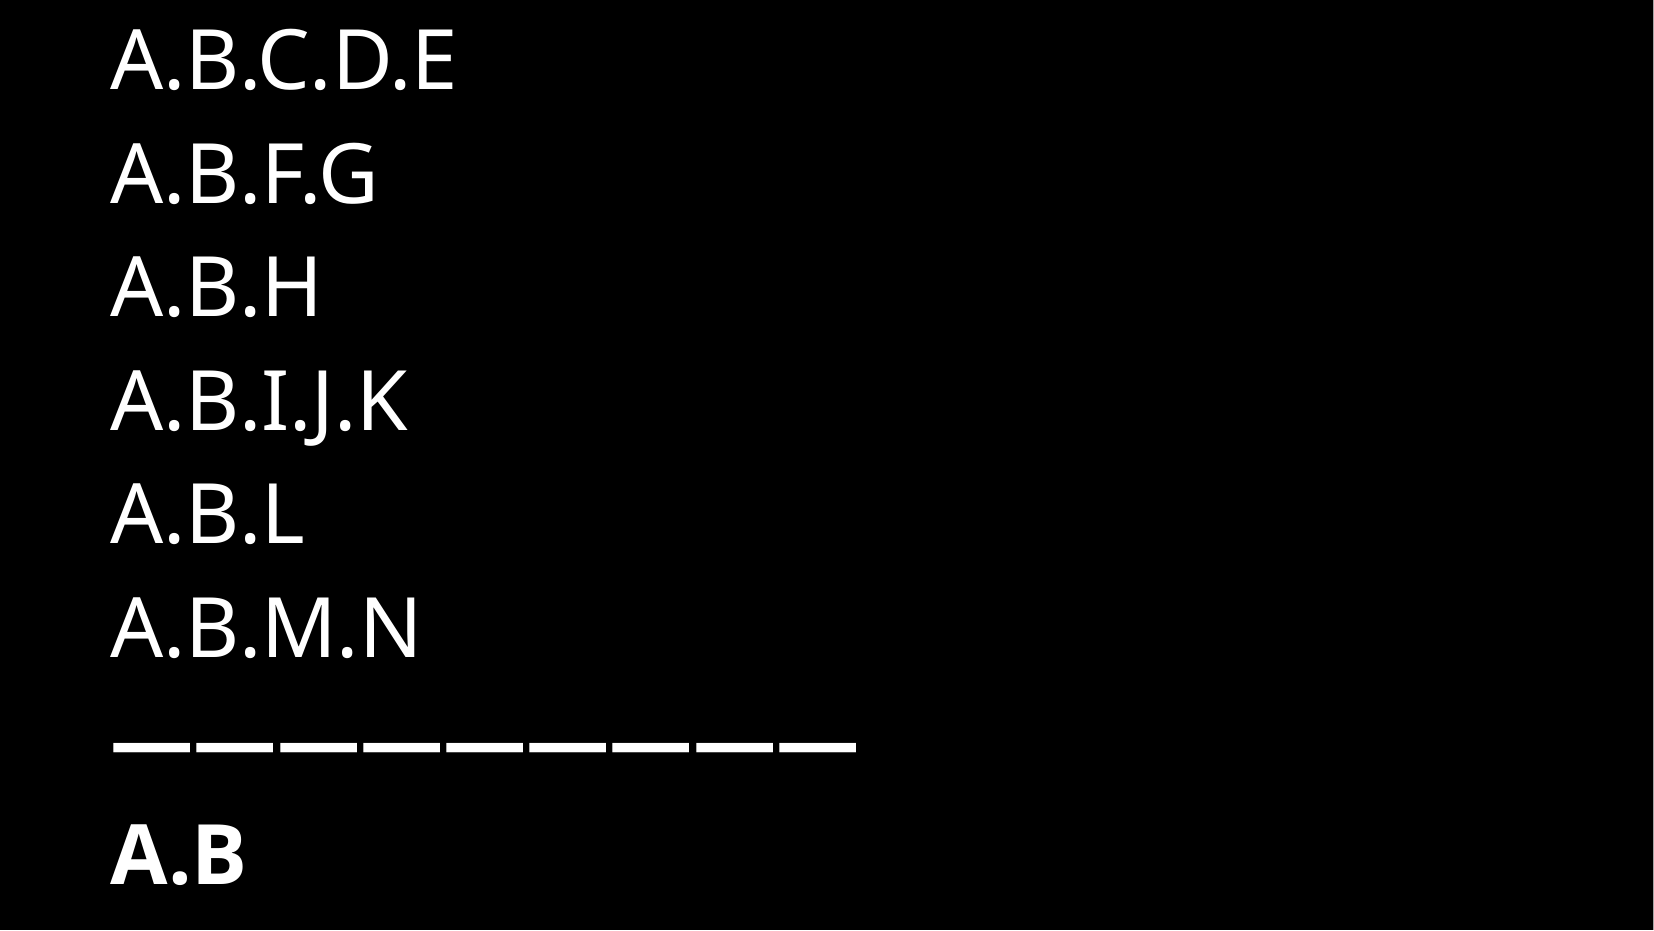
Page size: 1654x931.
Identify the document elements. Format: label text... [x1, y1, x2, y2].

subtitle A.B.C.D.E A.B.F.G A.B.H A.B.I.J.K A.B.L A.B.M.N ————————— A.B [23, 23, 1630, 886]
